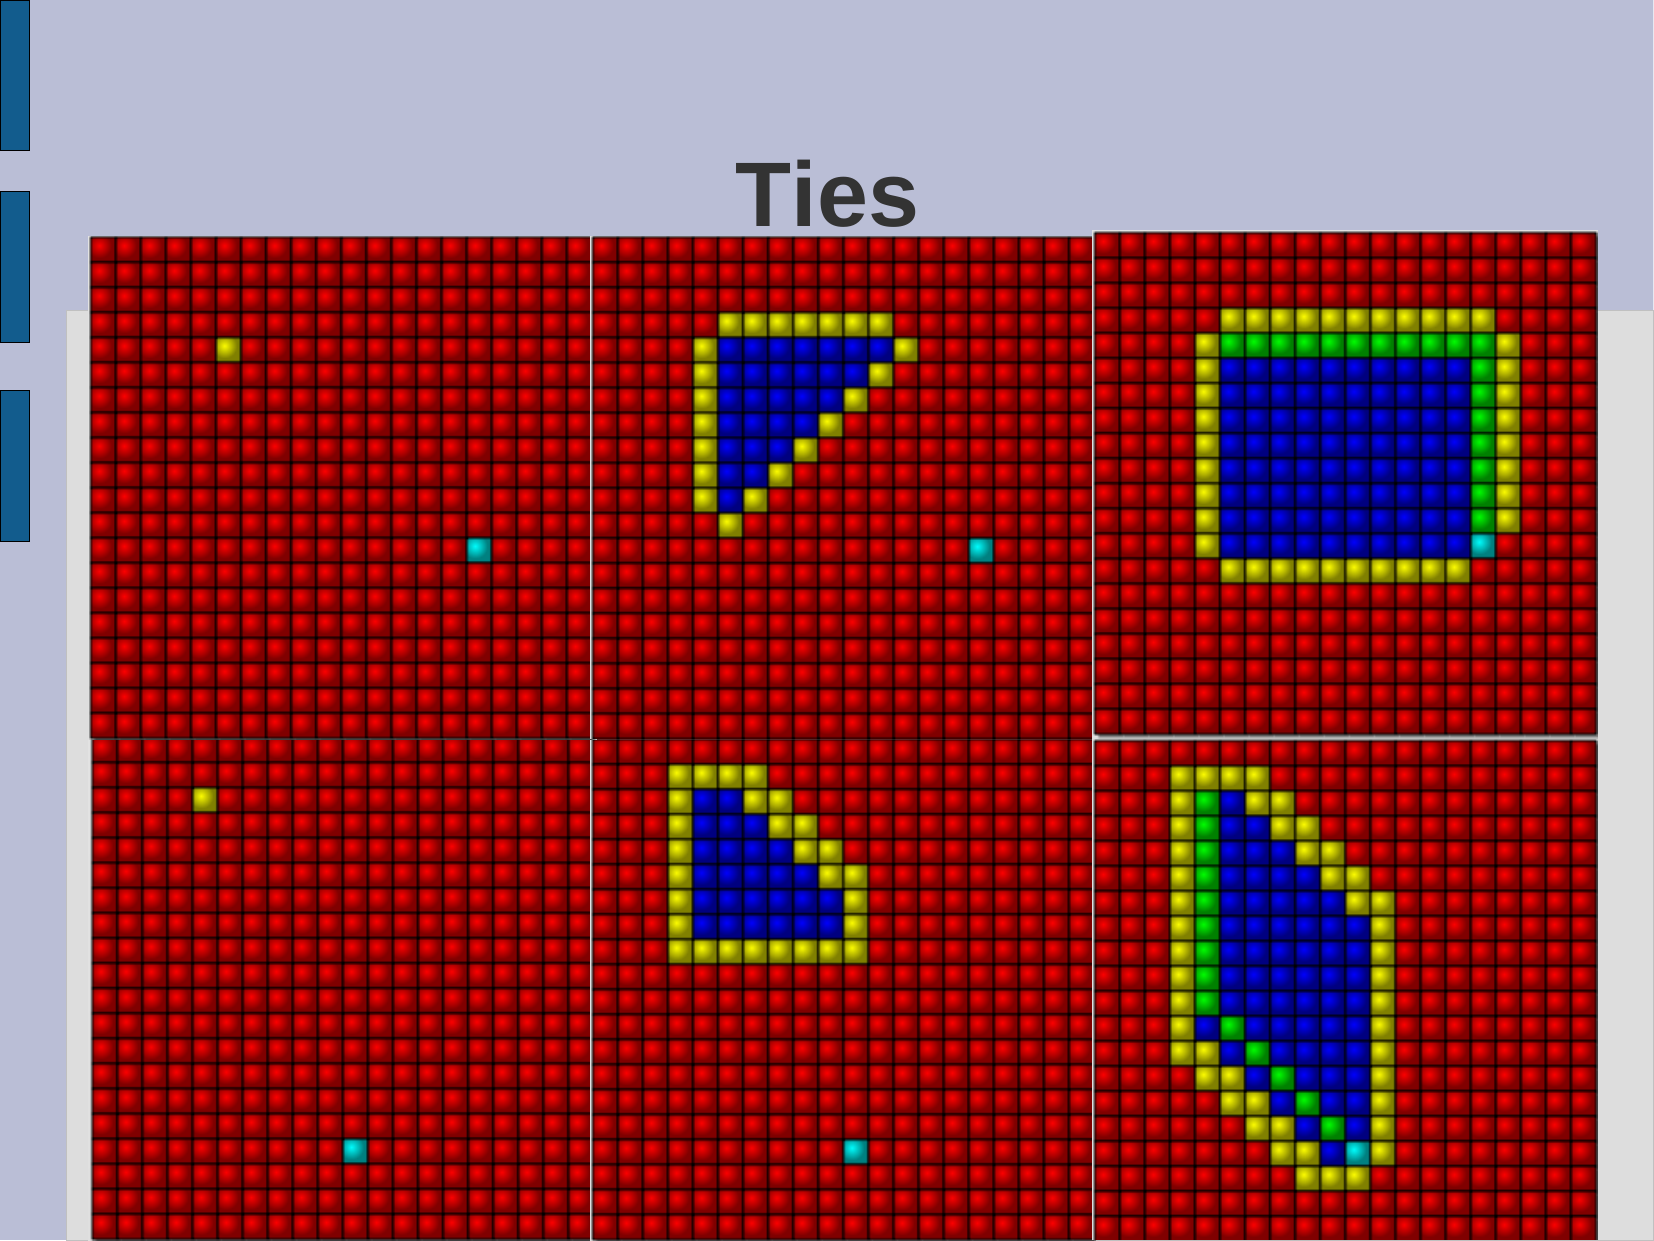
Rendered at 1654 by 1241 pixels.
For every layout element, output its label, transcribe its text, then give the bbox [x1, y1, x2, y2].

picture [88, 230, 1598, 1241]
title Ties [121, 91, 1534, 236]
